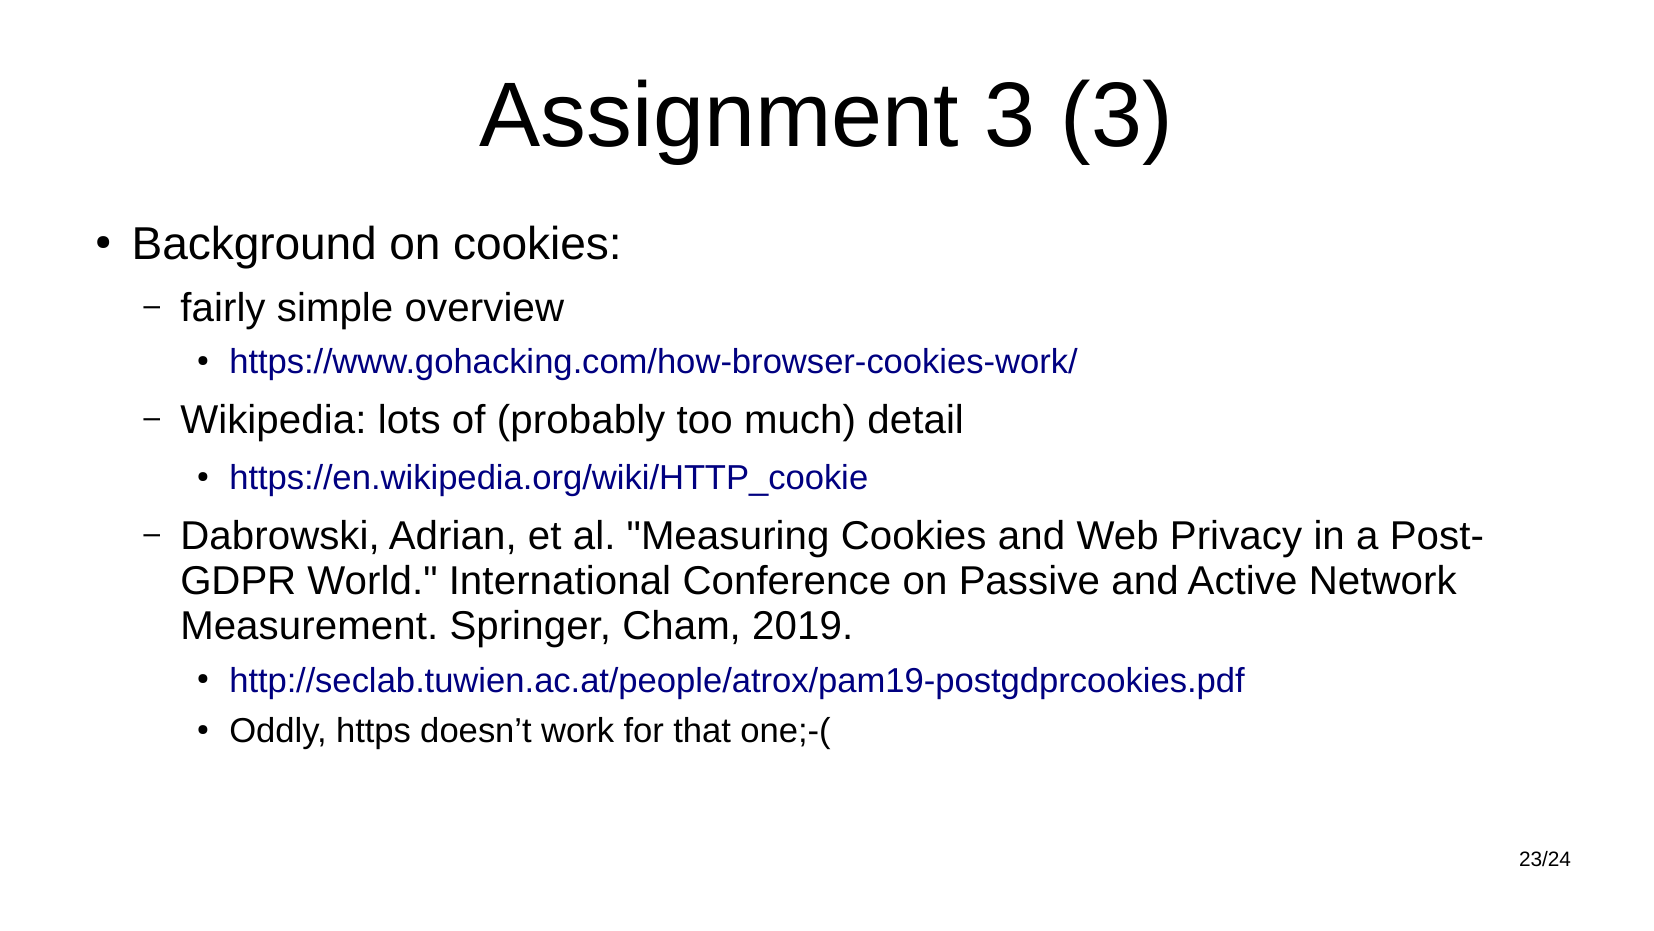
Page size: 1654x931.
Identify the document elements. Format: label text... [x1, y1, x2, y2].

title Assignment 3 (3) [82, 37, 1571, 193]
list Background on cookies: fairly simple overview https://www.gohacking.com/how-browser-cookies-work/ Wikipedia: lots of (probably too much) detail https://en.wikipedia.org/wiki/HTTP_cookie Dabrowski, Adrian, et al. "Measuring Cookies and Web Privacy in a Post-GDPR World." International Conference on Passive and Active Network Measurement. Springer, Cham, 2019. http://seclab.tuwien.ac.at/people/atrox/pam19-postgdprcookies.pdf Oddly, https doesn’t work for that one;-( [82, 217, 1571, 758]
